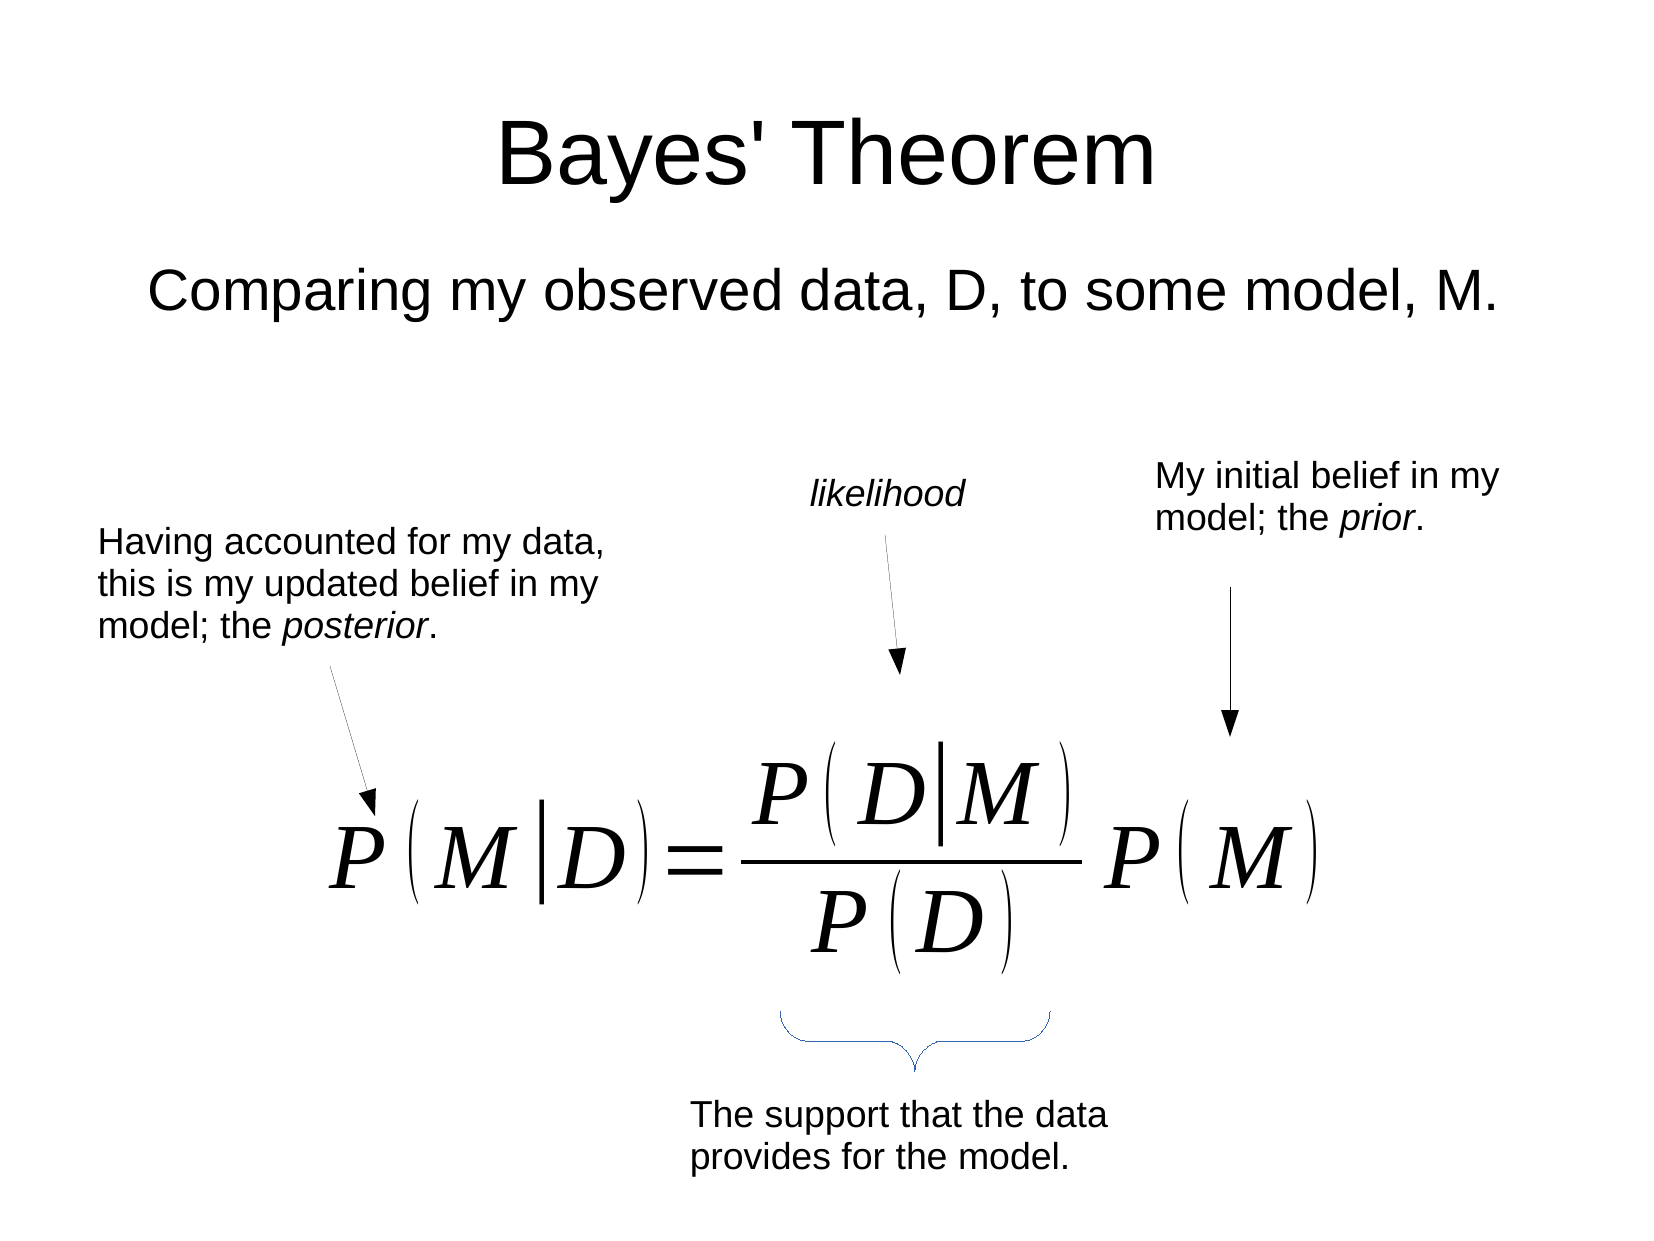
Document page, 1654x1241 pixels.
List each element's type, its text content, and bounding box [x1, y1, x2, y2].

chart [300, 736, 1347, 982]
text_box My initial belief in my model; the prior. [1140, 447, 1546, 547]
text_box The support that the data provides for the model. [675, 1086, 1156, 1186]
text_box Comparing my observed data, D, to some model, M. [133, 250, 1521, 331]
text_box Having accounted for my data, this is my updated belief in my model; the posterior. [82, 513, 646, 655]
title Bayes' Theorem [82, 49, 1571, 257]
text_box likelihood [795, 465, 991, 522]
